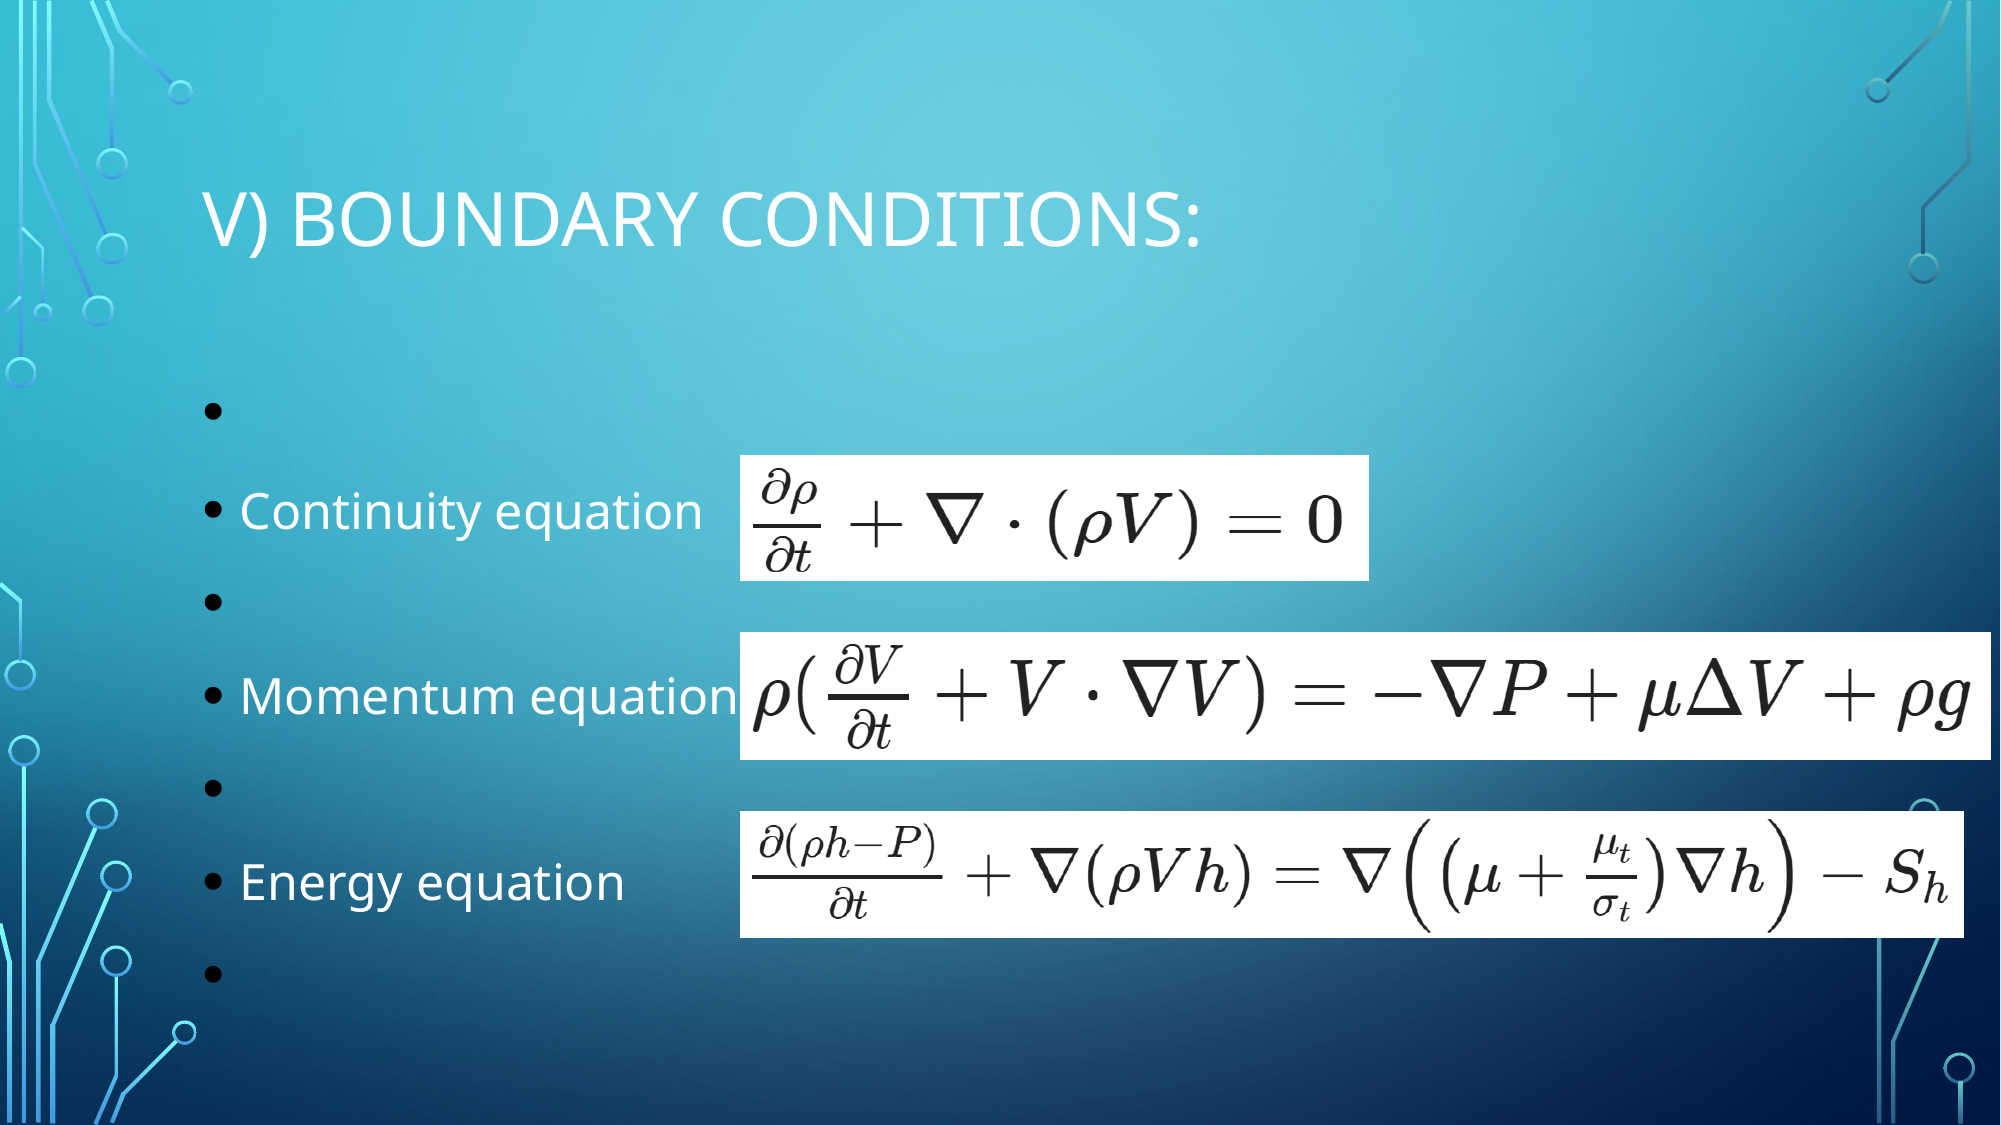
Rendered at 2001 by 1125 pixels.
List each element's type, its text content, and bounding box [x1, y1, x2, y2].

picture [740, 811, 1964, 938]
list Continuity equation Momentum equation Energy equation [187, 369, 1813, 1024]
title V) Boundary conditions: [187, 101, 1813, 344]
picture [740, 632, 1991, 761]
